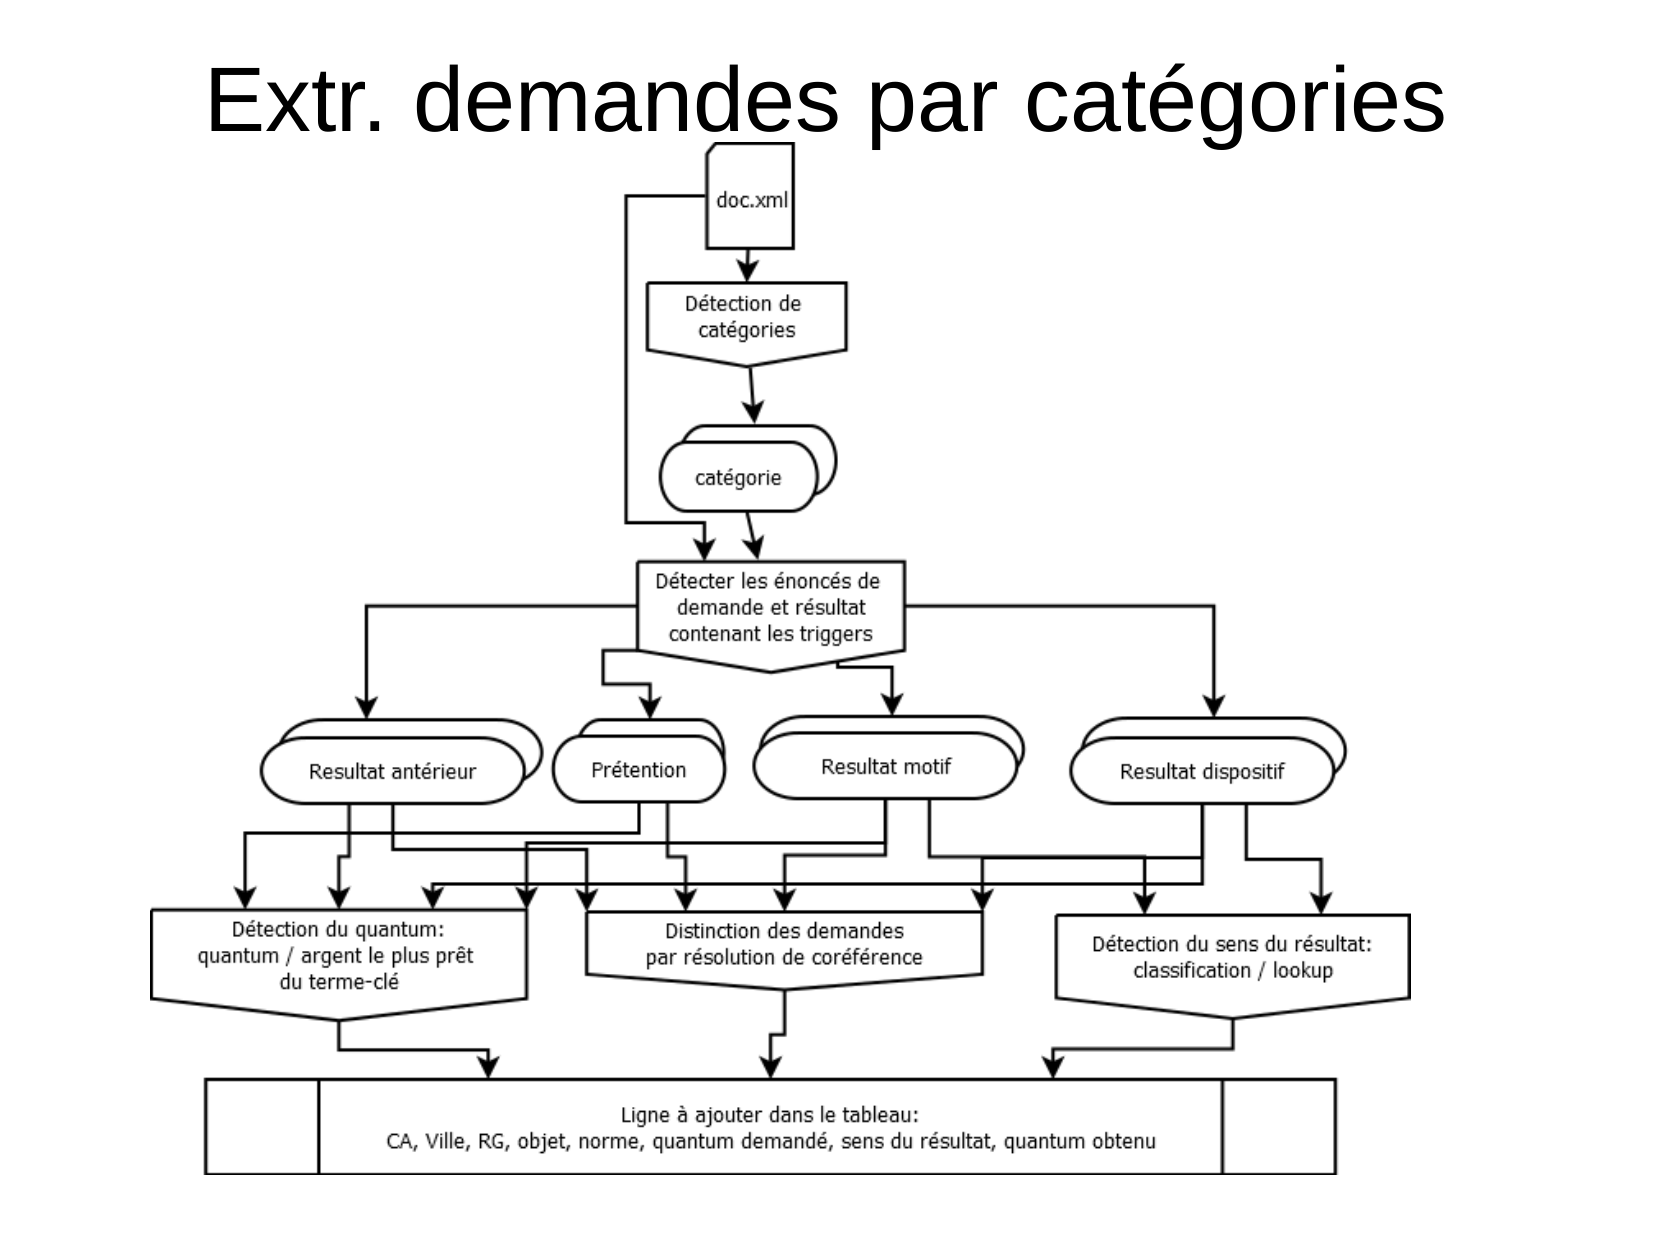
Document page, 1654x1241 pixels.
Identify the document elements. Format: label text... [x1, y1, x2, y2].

title Extr. demandes par catégories [82, 48, 1571, 152]
picture [150, 142, 1411, 1175]
